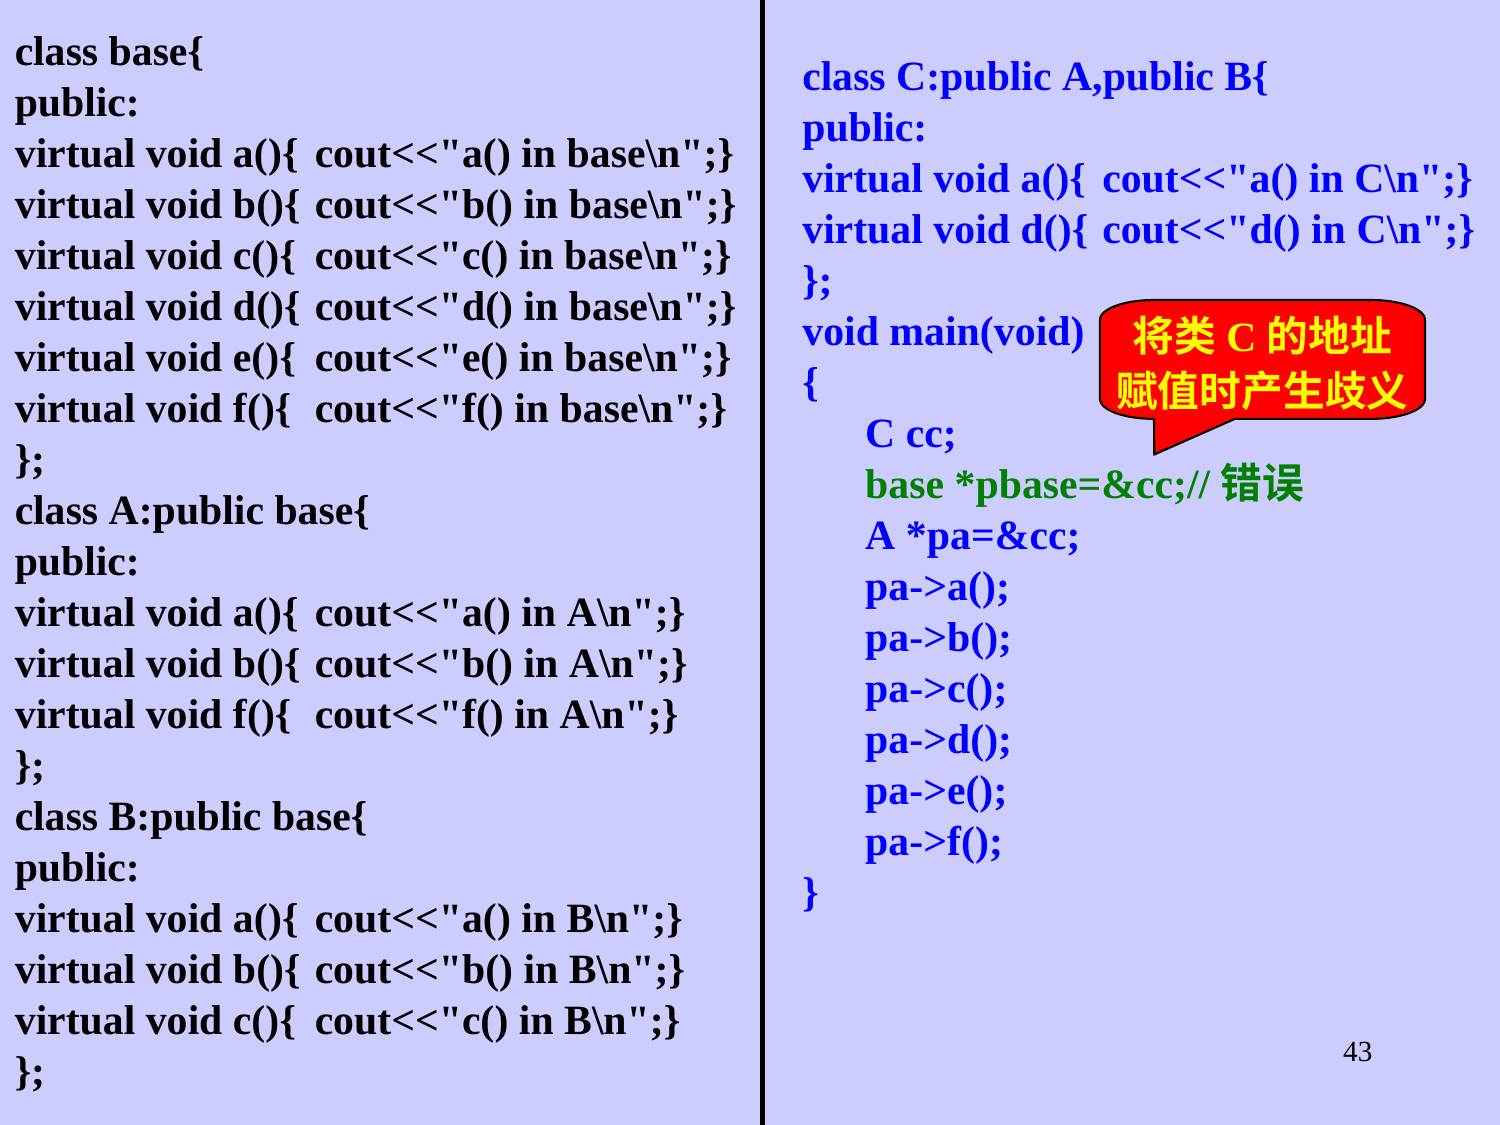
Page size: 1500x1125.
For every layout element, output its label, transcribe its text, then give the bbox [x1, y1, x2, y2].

text_box class C:public A,public B{ public: virtual void a(){ cout<<"a() in C\n";} virtual void d(){ cout<<"d() in C\n";} }; void main(void) { C cc; base *pbase=&cc;//错误 A *pa=&cc; pa->a(); pa->b(); pa->c(); pa->d(); pa->e(); pa->f(); } [787, 62, 1500, 920]
text_box <编号> [1074, 1025, 1388, 1101]
text_box class base{ public: virtual void a(){ cout<<"a() in base\n";} virtual void b(){ cout<<"b() in base\n";} virtual void c(){ cout<<"c() in base\n";} virtual void d(){ cout<<"d() in base\n";} virtual void e(){ cout<<"e() in base\n";} virtual void f(){ cout<<"f() in base\n";} }; class A:public base{ public: virtual void a(){ cout<<"a() in A\n";} virtual void b(){ cout<<"b() in A\n";} virtual void f(){ cout<<"f() in A\n";} }; class B:public base{ public: virtual void a(){ cout<<"a() in B\n";} virtual void b(){ cout<<"b() in B\n";} virtual void c(){ cout<<"c() in B\n";} }; [0, 37, 760, 1099]
text_box 将类C的地址赋值时产生歧义 [1099, 299, 1426, 455]
